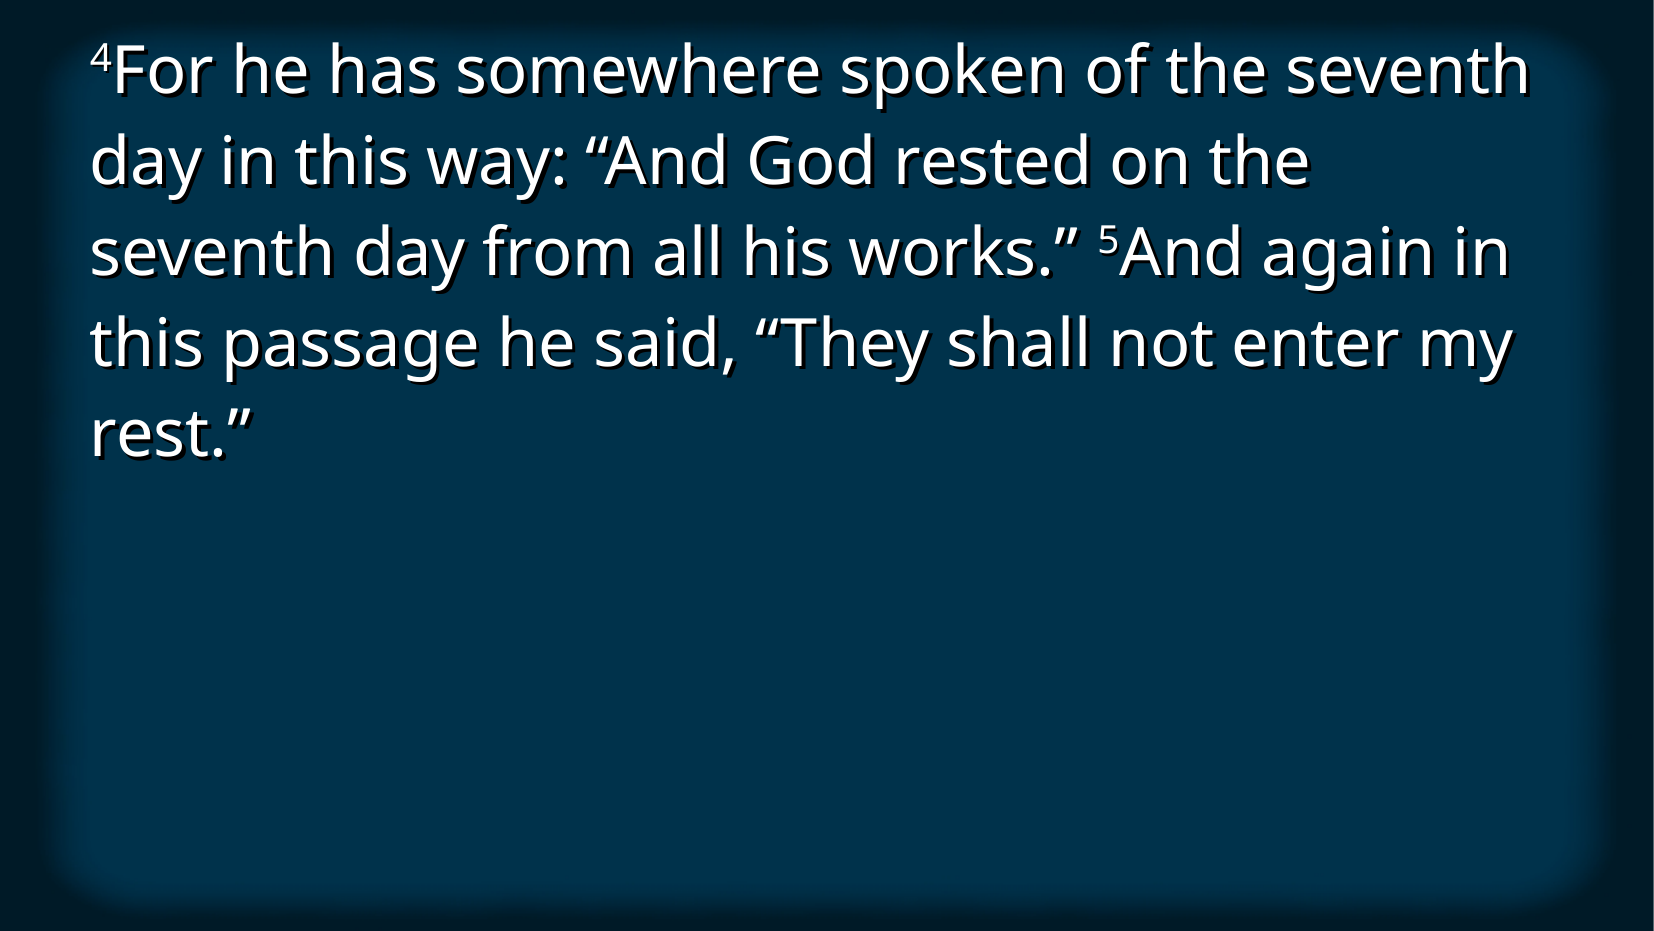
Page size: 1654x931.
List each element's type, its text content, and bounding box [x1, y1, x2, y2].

picture [0, 0, 1654, 931]
text_box 4For he has somewhere spoken of the seventh day in this way: “And God rested on the seventh day from all his works.” 5And again in this passage he said, “They shall not enter my rest.” [75, 15, 1576, 385]
